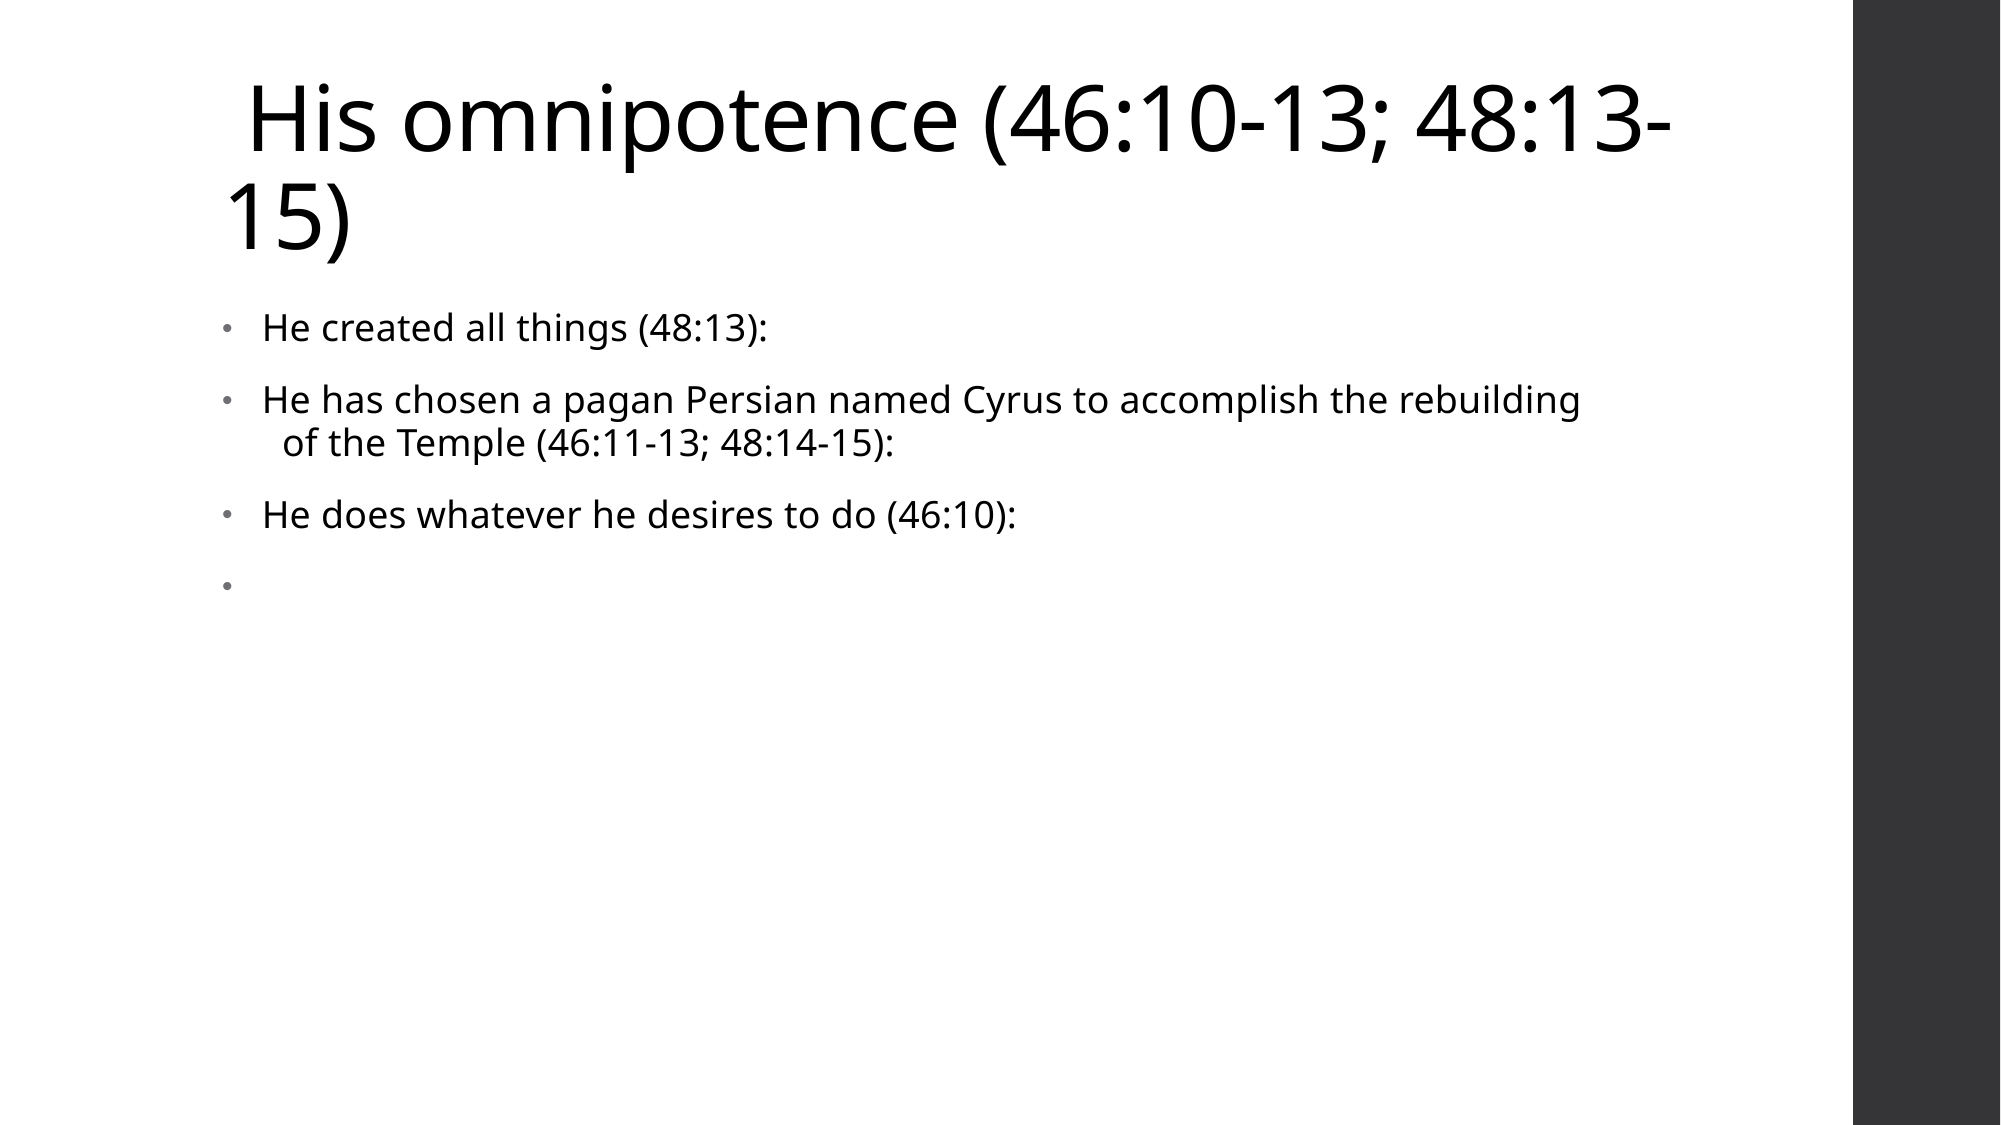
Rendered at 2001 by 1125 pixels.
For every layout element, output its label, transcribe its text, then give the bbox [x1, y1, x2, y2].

list He created all things (48:13): He has chosen a pagan Persian named Cyrus to accomplish the rebuilding of the Temple (46:11-13; 48:14-15): He does whatever he desires to do (46:10): [206, 299, 1617, 1014]
title His omnipotence (46:10-13; 48:13-15) [206, 60, 1797, 278]
